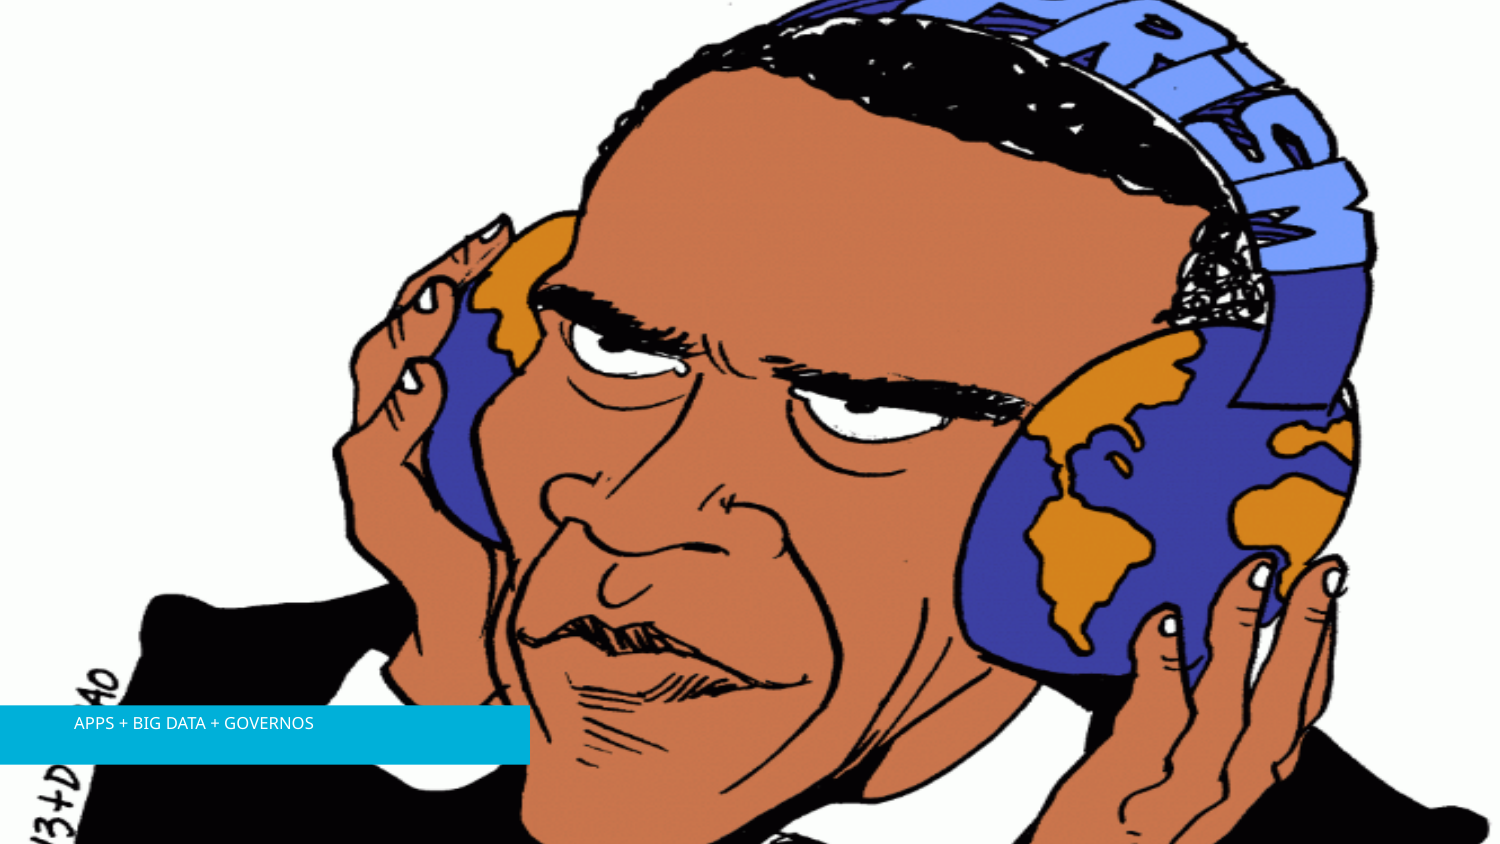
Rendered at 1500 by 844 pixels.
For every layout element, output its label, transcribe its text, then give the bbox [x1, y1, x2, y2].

picture [0, 0, 1500, 844]
list APPS + BIG DATA + GOVERNOS [0, 705, 530, 765]
